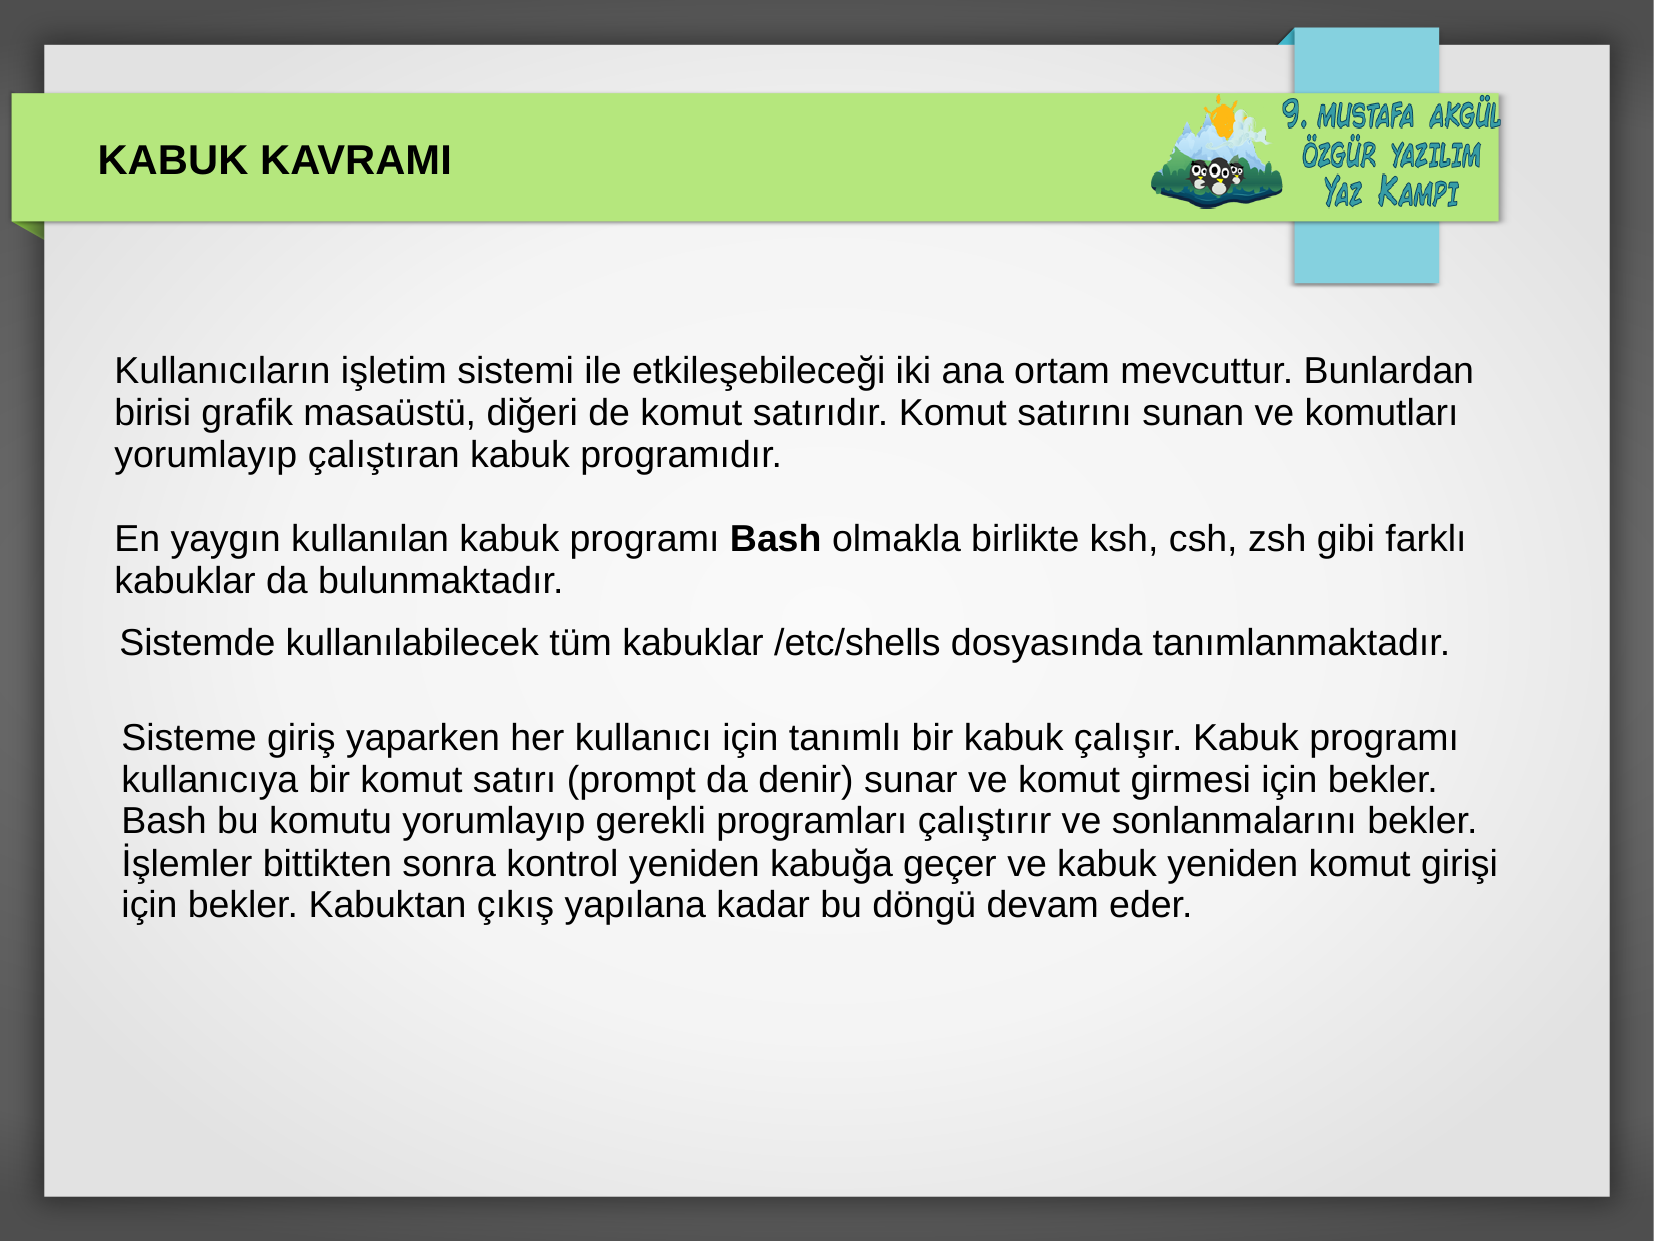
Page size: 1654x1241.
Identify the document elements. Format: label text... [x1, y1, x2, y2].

text_box Sistemde kullanılabilecek tüm kabuklar /etc/shells dosyasında tanımlanmaktadır. [104, 614, 1477, 671]
text_box Kullanıcıların işletim sistemi ile etkileşebileceği iki ana ortam mevcuttur. Bunlardan birisi grafik masaüstü, diğeri de komut satırıdır. Komut satırını sunan ve komutları yorumlayıp çalıştıran kabuk programıdır. En yaygın kullanılan kabuk programı Bash olmakla birlikte ksh, csh, zsh gibi farklı kabuklar da bulunmaktadır. [99, 342, 1501, 610]
text_box KABUK KAVRAMI [82, 129, 467, 192]
picture [0, 0, 1654, 1241]
text_box Sisteme giriş yaparken her kullanıcı için tanımlı bir kabuk çalışır. Kabuk programı kullanıcıya bir komut satırı (prompt da denir) sunar ve komut girmesi için bekler. Bash bu komutu yorumlayıp gerekli programları çalıştırır ve sonlanmalarını bekler. İşlemler bittikten sonra kontrol yeniden kabuğa geçer ve kabuk yeniden komut girişi için bekler. Kabuktan çıkış yapılana kadar bu döngü devam eder. [106, 708, 1524, 934]
